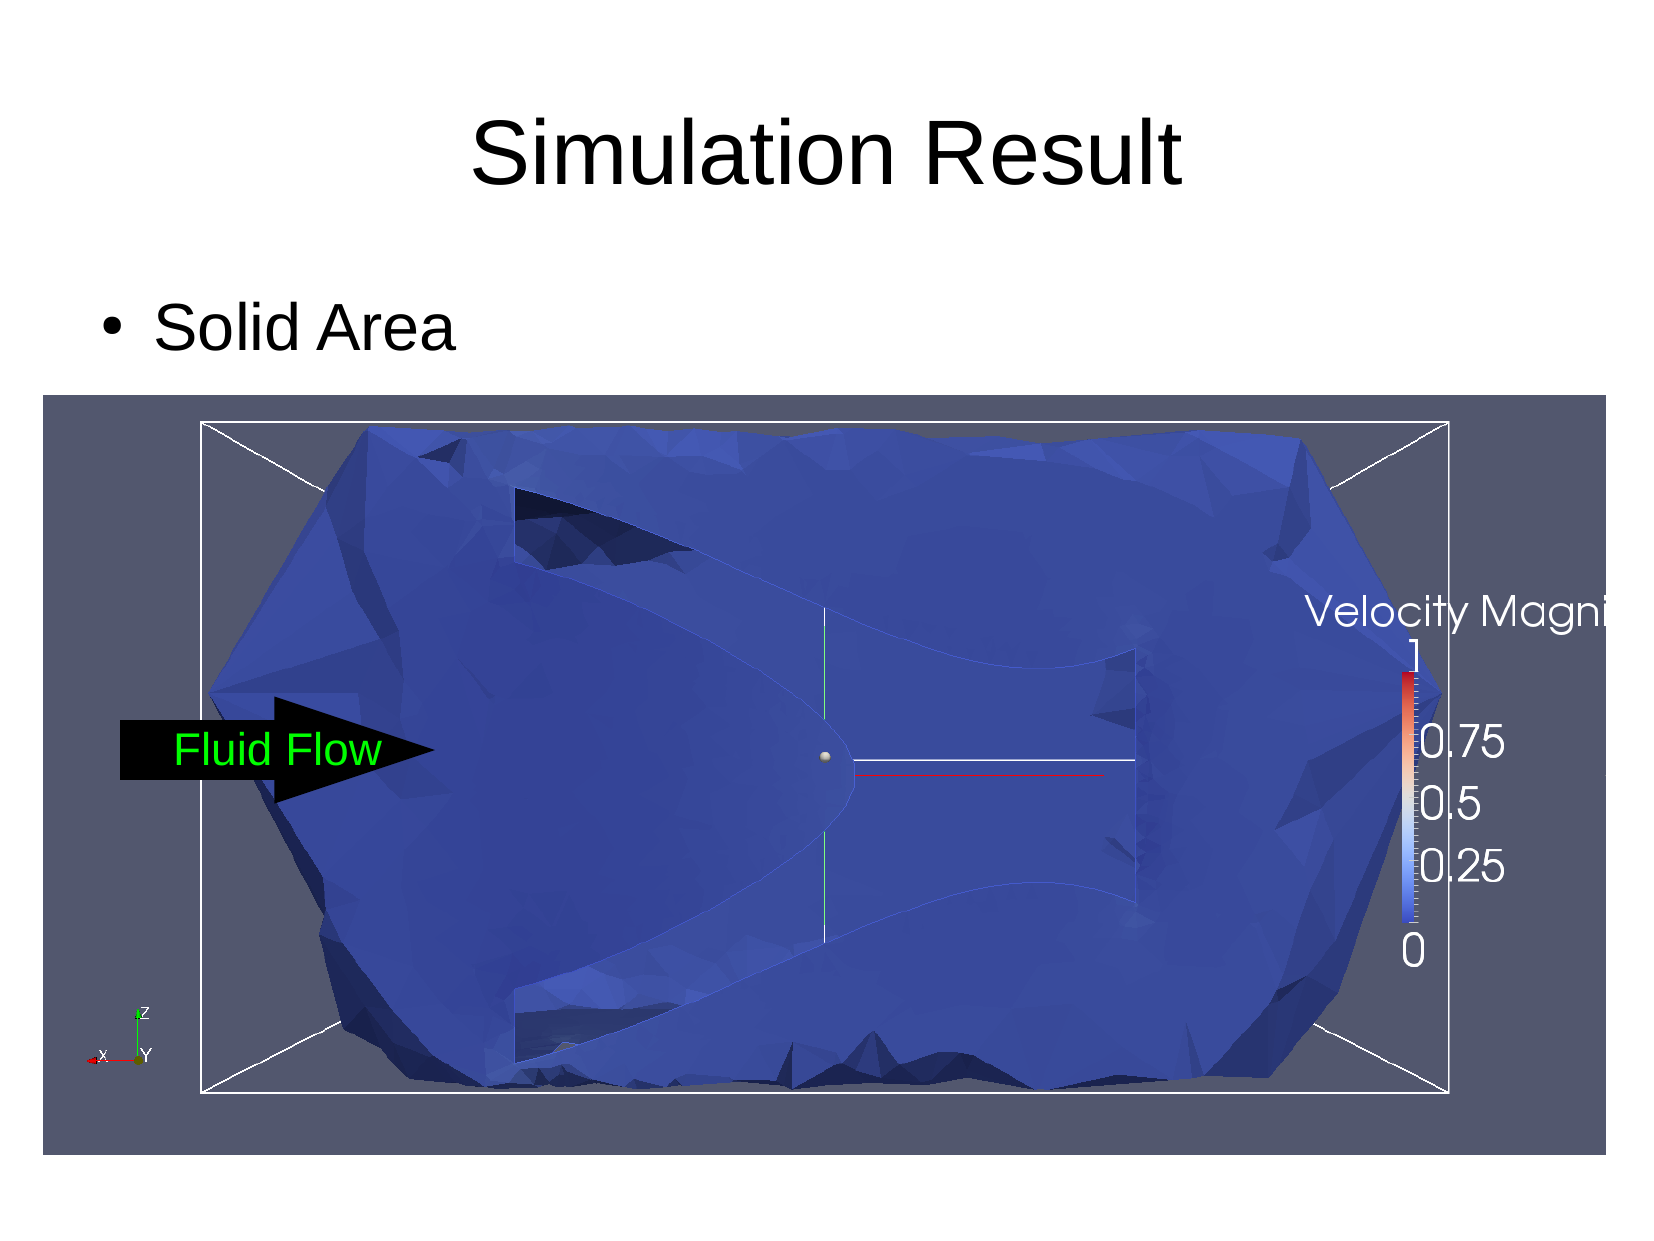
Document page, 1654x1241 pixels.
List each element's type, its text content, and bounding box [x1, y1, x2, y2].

picture [43, 395, 1606, 1156]
title Simulation Result [82, 49, 1571, 257]
list Solid Area [82, 290, 1538, 395]
